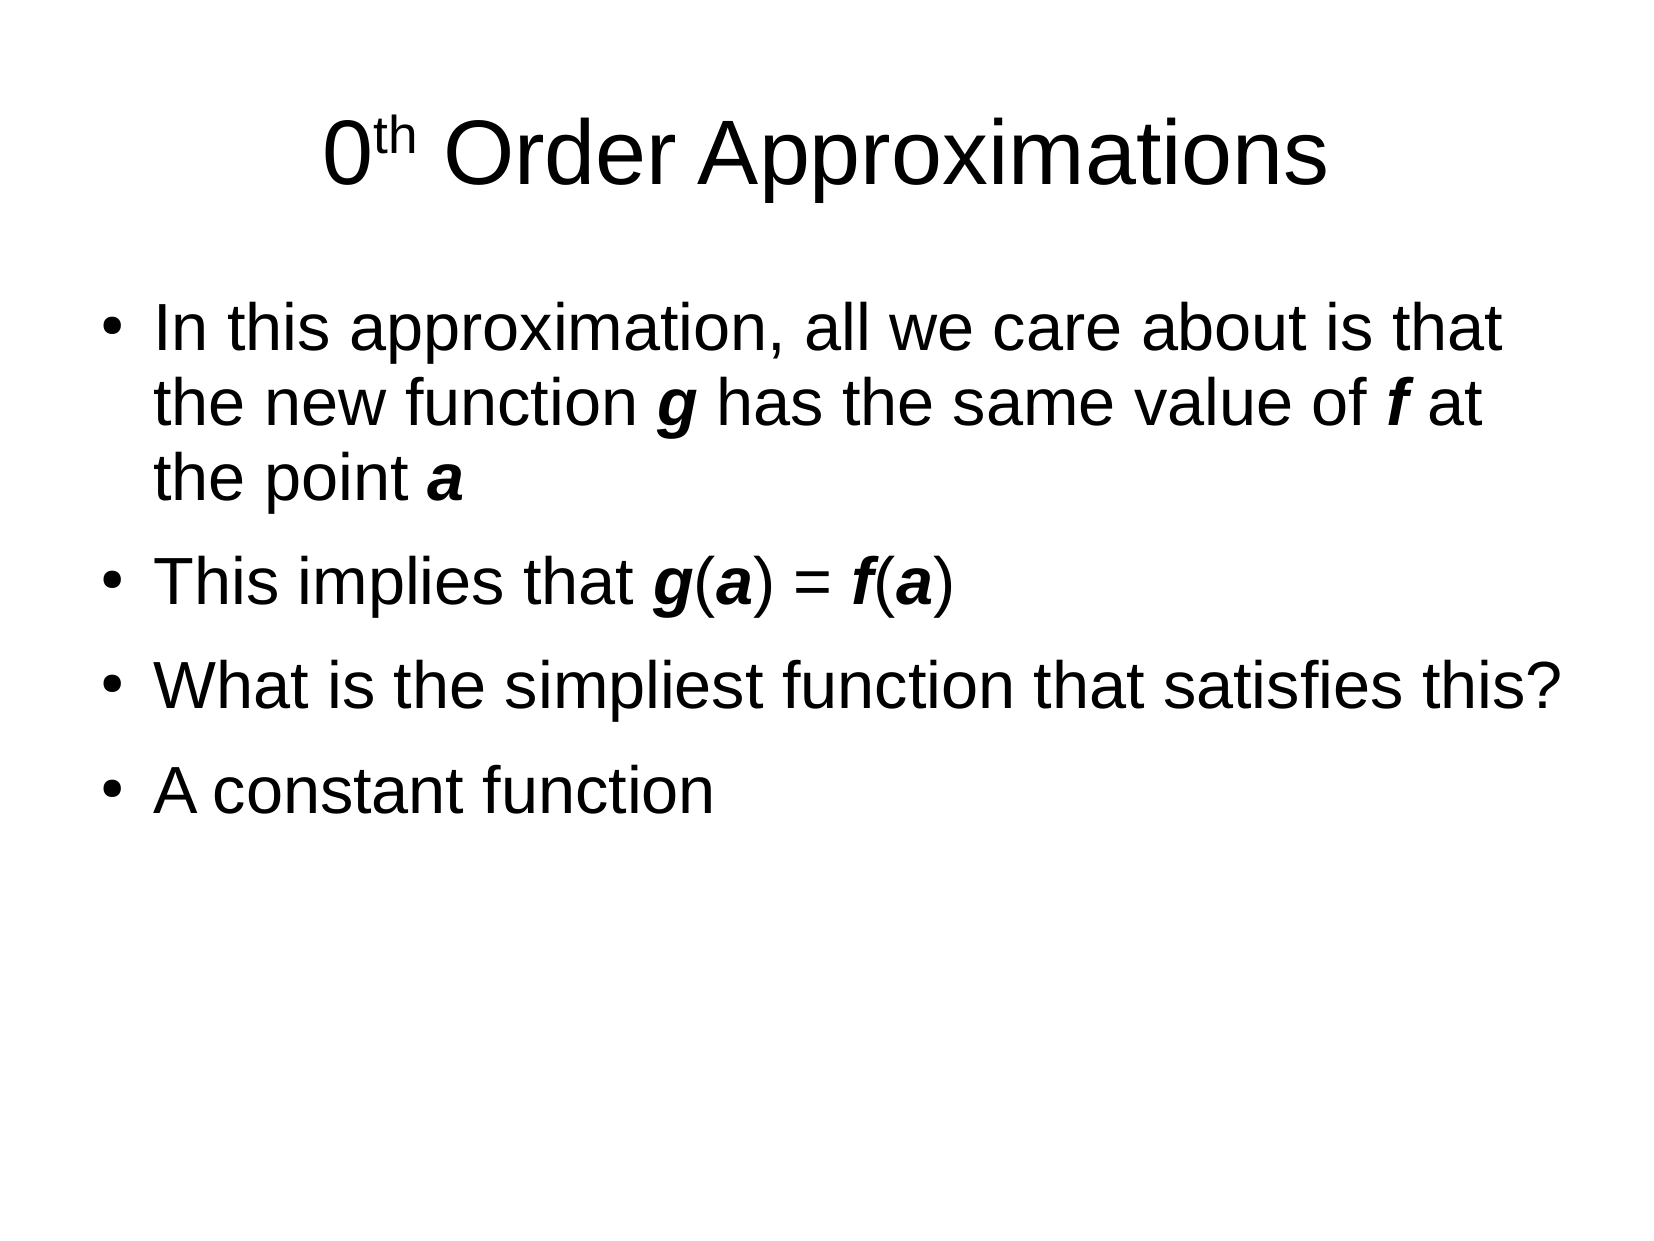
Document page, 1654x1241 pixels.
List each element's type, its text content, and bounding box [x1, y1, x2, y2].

list In this approximation, all we care about is that the new function g has the same value of f at the point a This implies that g(a) = f(a) What is the simpliest function that satisfies this? A constant function [82, 290, 1571, 1109]
title 0th Order Approximations [82, 49, 1571, 257]
